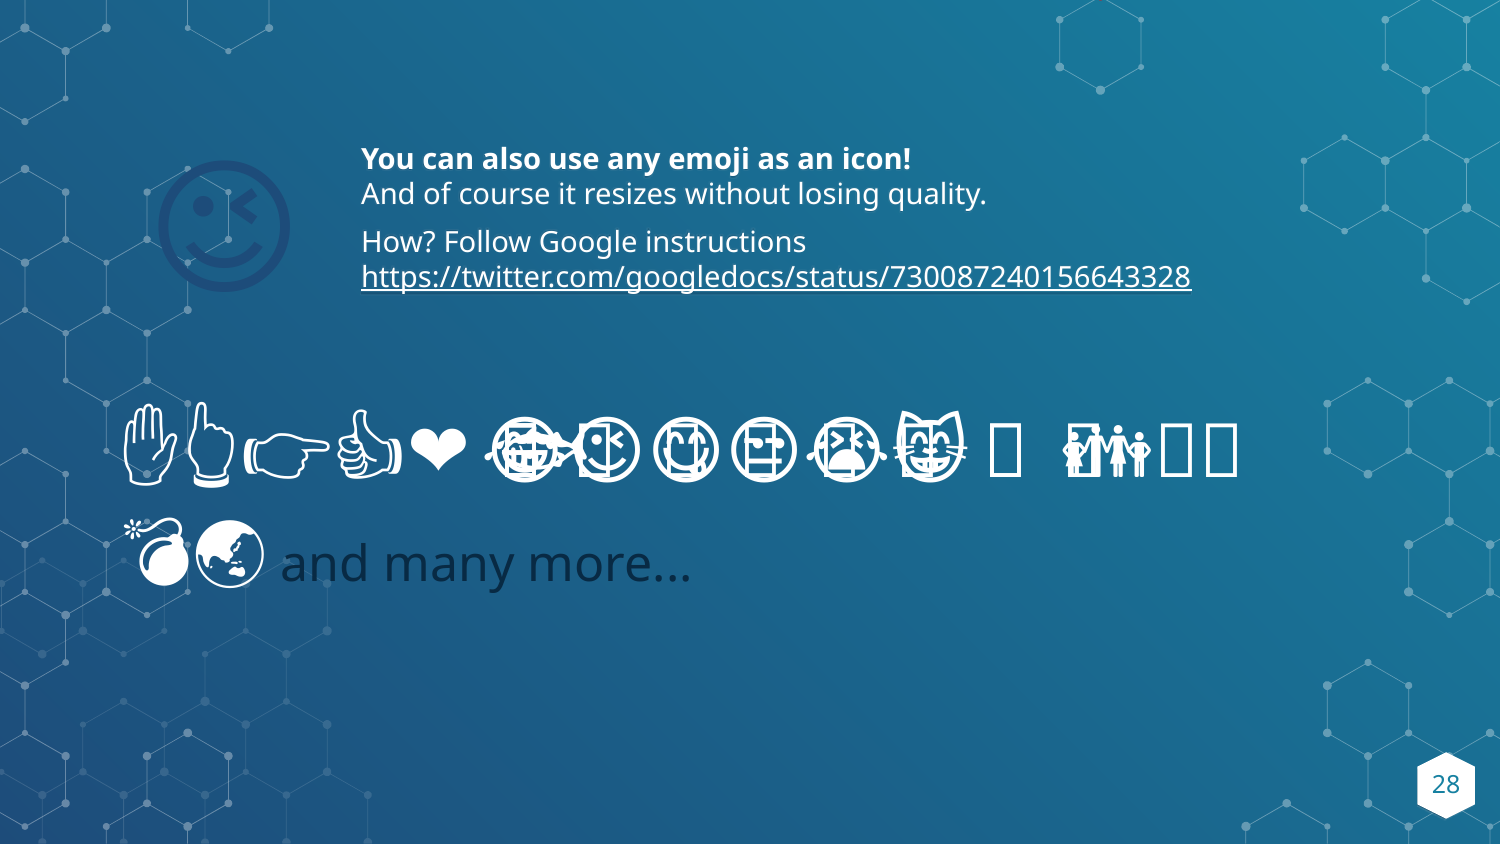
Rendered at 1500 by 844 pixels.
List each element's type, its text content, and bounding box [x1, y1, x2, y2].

slide_number <número> [1417, 752, 1475, 819]
list You can also use any emoji as an icon! And of course it resizes without losing quality. How? Follow Google instructions https://twitter.com/googledocs/status/730087240156643328 [361, 140, 1323, 330]
text_box 😉 [106, 115, 343, 328]
text_box ✋👆👉👍👤👦👧👨👩👪💃🏃💑❤😂😉😋😒😭👶😸🐟🍒🍔💣📌📖🔨🎃🎈🎨🏈🏰🌏🔌🔑 and many more... [120, 389, 1322, 812]
